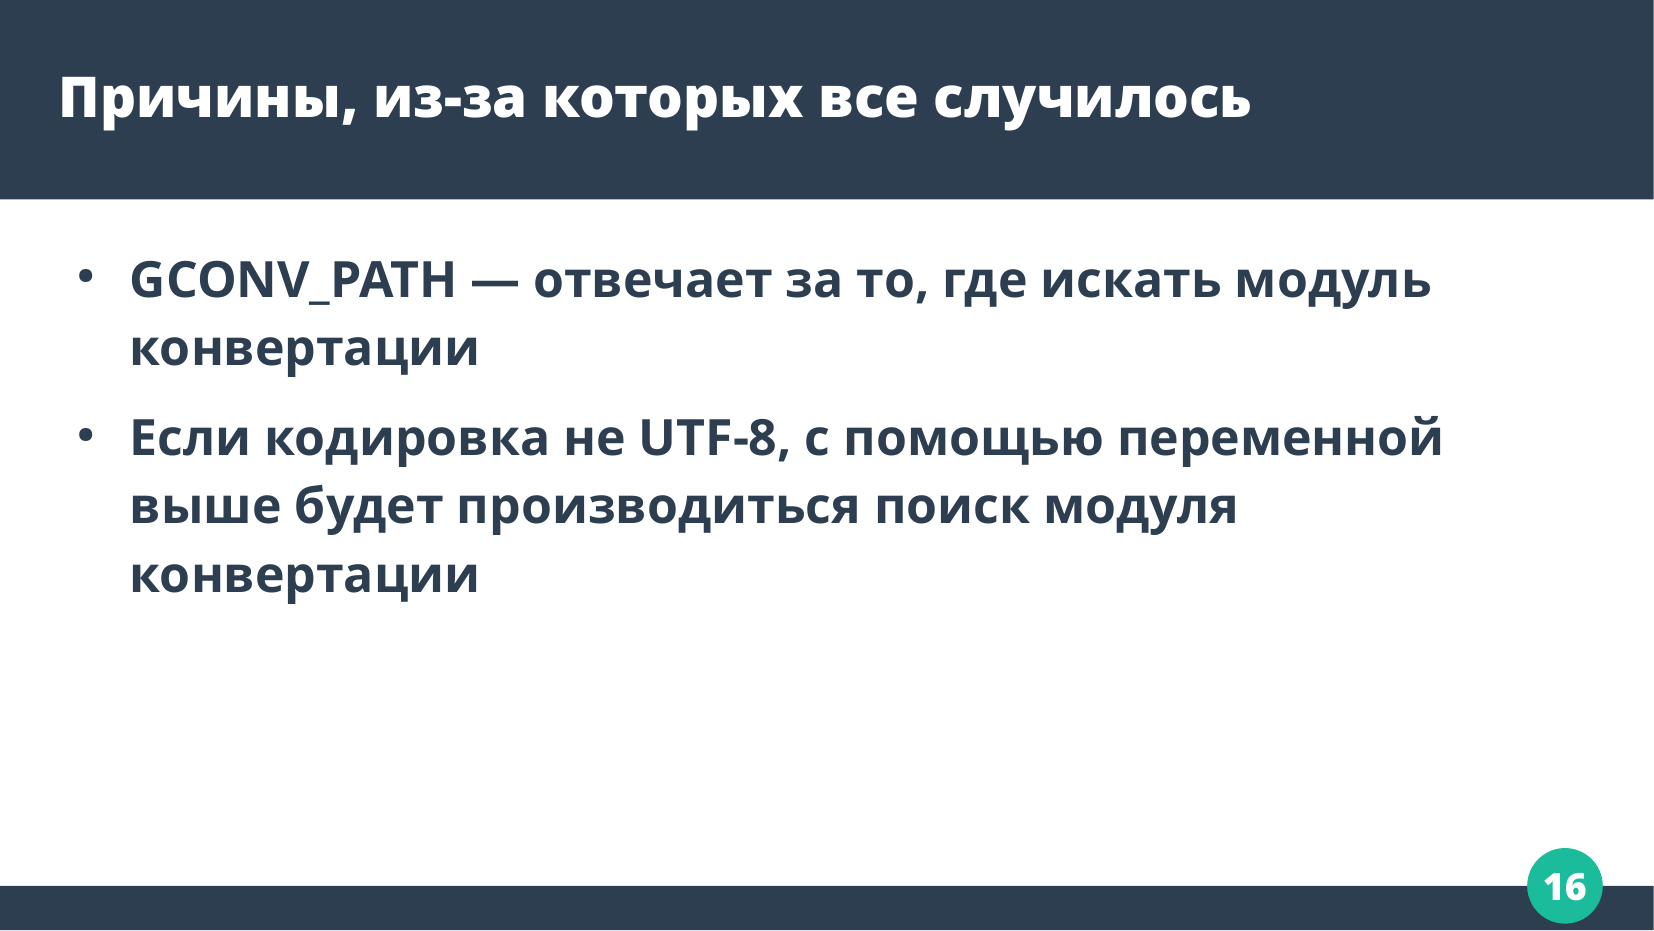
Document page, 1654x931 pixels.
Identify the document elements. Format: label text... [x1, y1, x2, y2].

list GCONV_PATH — отвечает за то, где искать модуль конвертации Если кодировка не UTF-8, с помощью переменной выше будет производиться поиск модуля конвертации [59, 243, 1595, 864]
title Причины, из-за которых все случилось [59, 37, 1595, 155]
